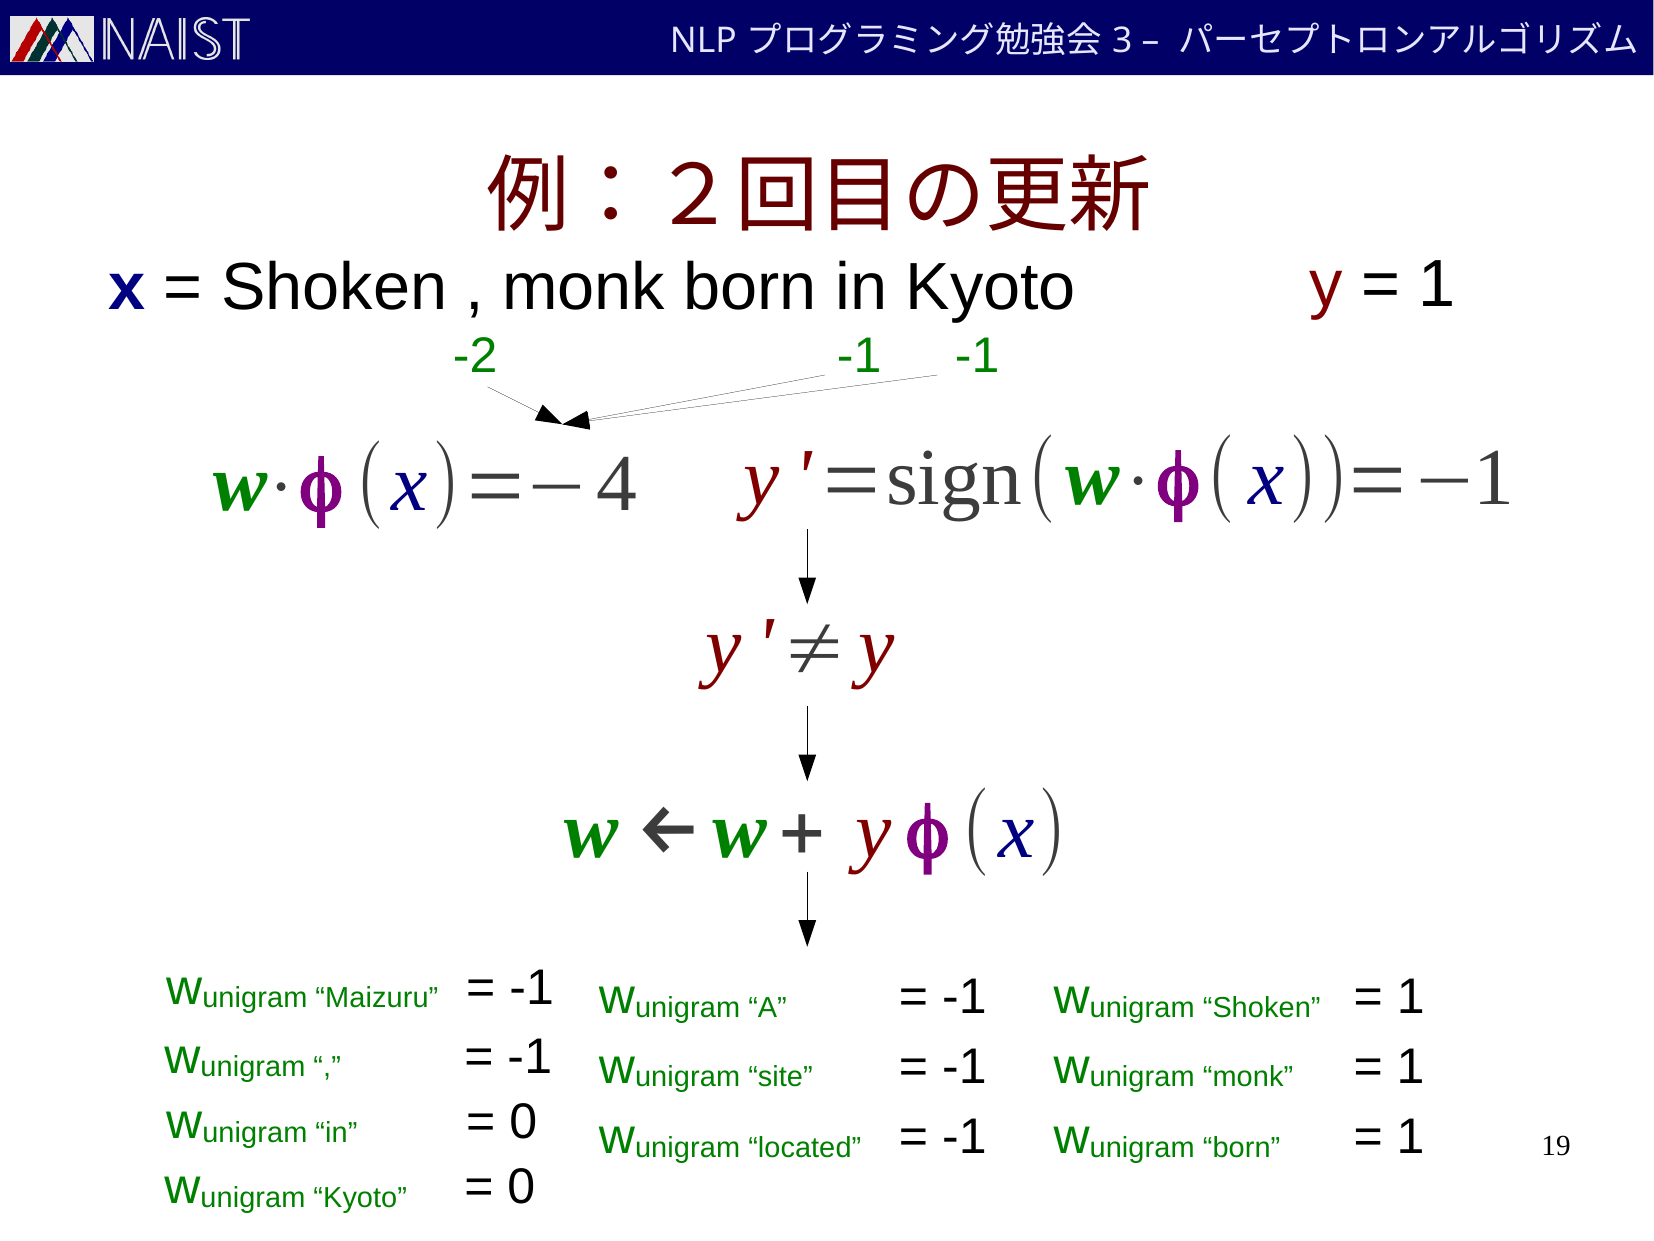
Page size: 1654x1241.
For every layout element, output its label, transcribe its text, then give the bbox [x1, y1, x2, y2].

text_box wunigram “Maizuru” = -1 [151, 951, 569, 1039]
title 例：２回目の更新 [75, 92, 1564, 285]
chart [675, 602, 919, 692]
text_box wunigram “in” = 0 [151, 1086, 553, 1174]
text_box -2 [438, 319, 513, 391]
text_box y = 1 [1294, 238, 1472, 329]
text_box x = Shoken , monk born in Kyoto [93, 241, 1096, 331]
chart [187, 434, 657, 532]
text_box wunigram “Shoken” = 1 [1038, 961, 1440, 1030]
text_box wunigram “A” = -1 [584, 961, 1002, 1030]
chart [538, 781, 1088, 879]
text_box -1 [822, 319, 897, 389]
text_box wunigram “monk” = 1 [1038, 1030, 1440, 1101]
text_box wunigram “,” = -1 [149, 1020, 568, 1108]
chart [712, 428, 1535, 526]
text_box -1 [940, 319, 1015, 391]
text_box wunigram “located” = -1 [584, 1101, 1002, 1189]
text_box -1 [825, 381, 897, 391]
text_box wunigram “born” = 1 [1038, 1101, 1440, 1189]
text_box wunigram “Kyoto” = 0 [149, 1150, 551, 1239]
picture [102, 17, 251, 60]
picture [10, 16, 94, 62]
text_box wunigram “site” = -1 [584, 1030, 1002, 1101]
